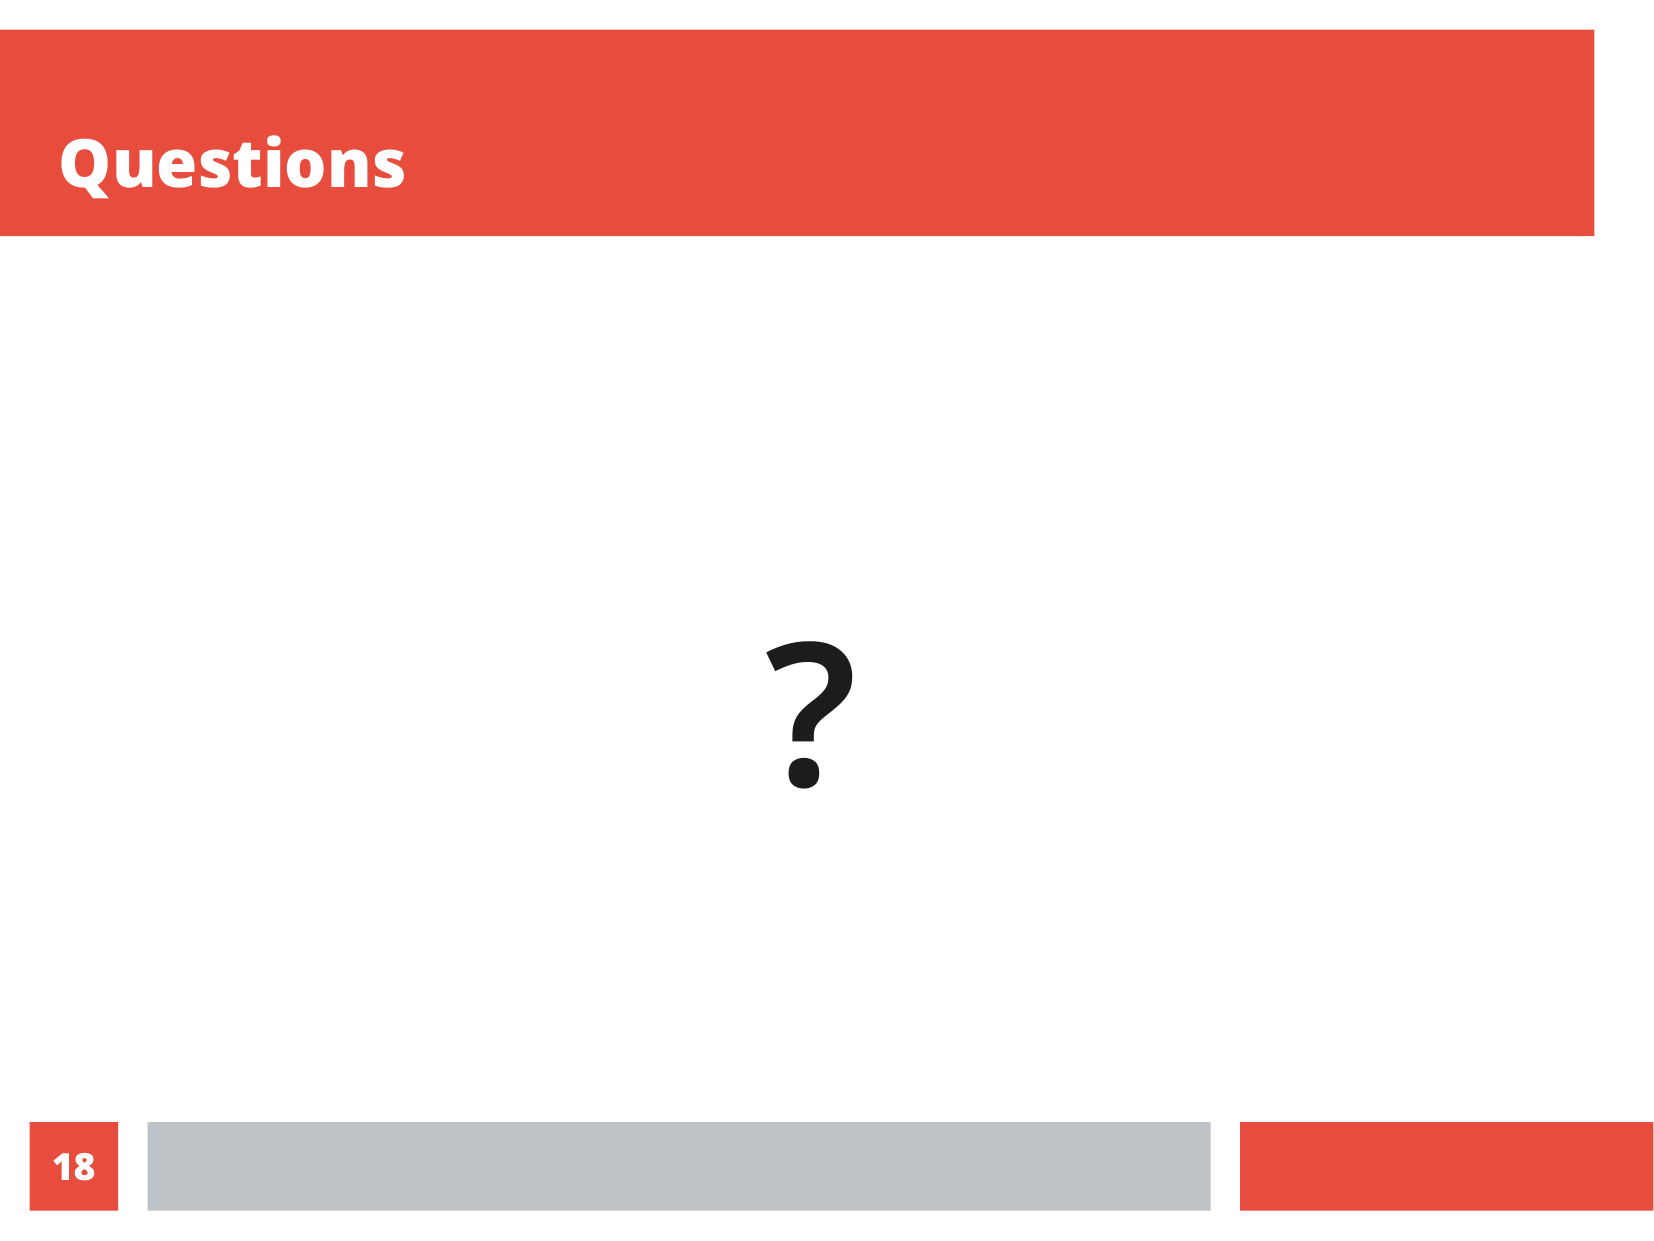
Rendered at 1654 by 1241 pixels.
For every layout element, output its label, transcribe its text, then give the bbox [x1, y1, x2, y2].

title Questions [59, 59, 1595, 207]
list ? [59, 324, 1565, 1093]
